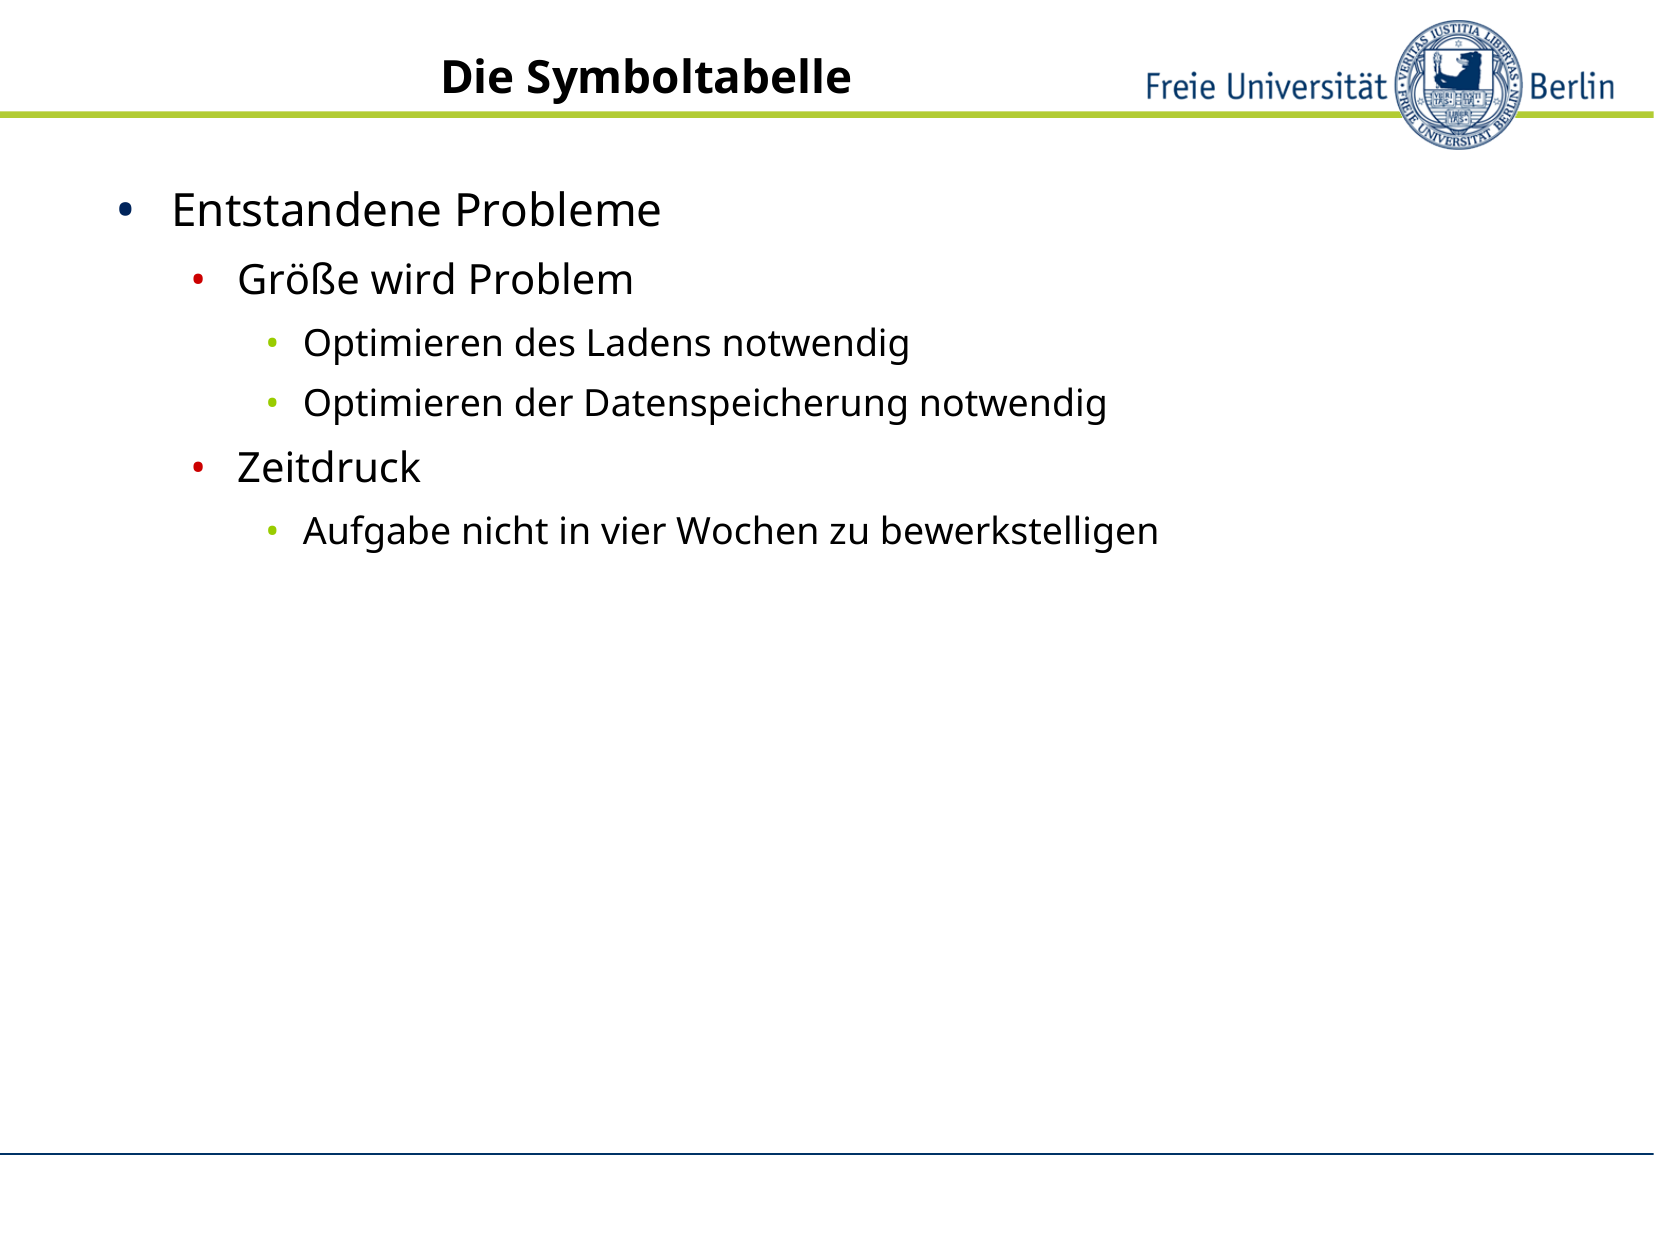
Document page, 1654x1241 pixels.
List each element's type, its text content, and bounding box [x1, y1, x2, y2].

list Entstandene Probleme Größe wird Problem Optimieren des Ladens notwendig Optimieren der Datenspeicherung notwendig Zeitdruck Aufgabe nicht in vier Wochen zu bewerkstelligen [115, 177, 1418, 680]
title Die Symboltabelle [422, 0, 1654, 152]
